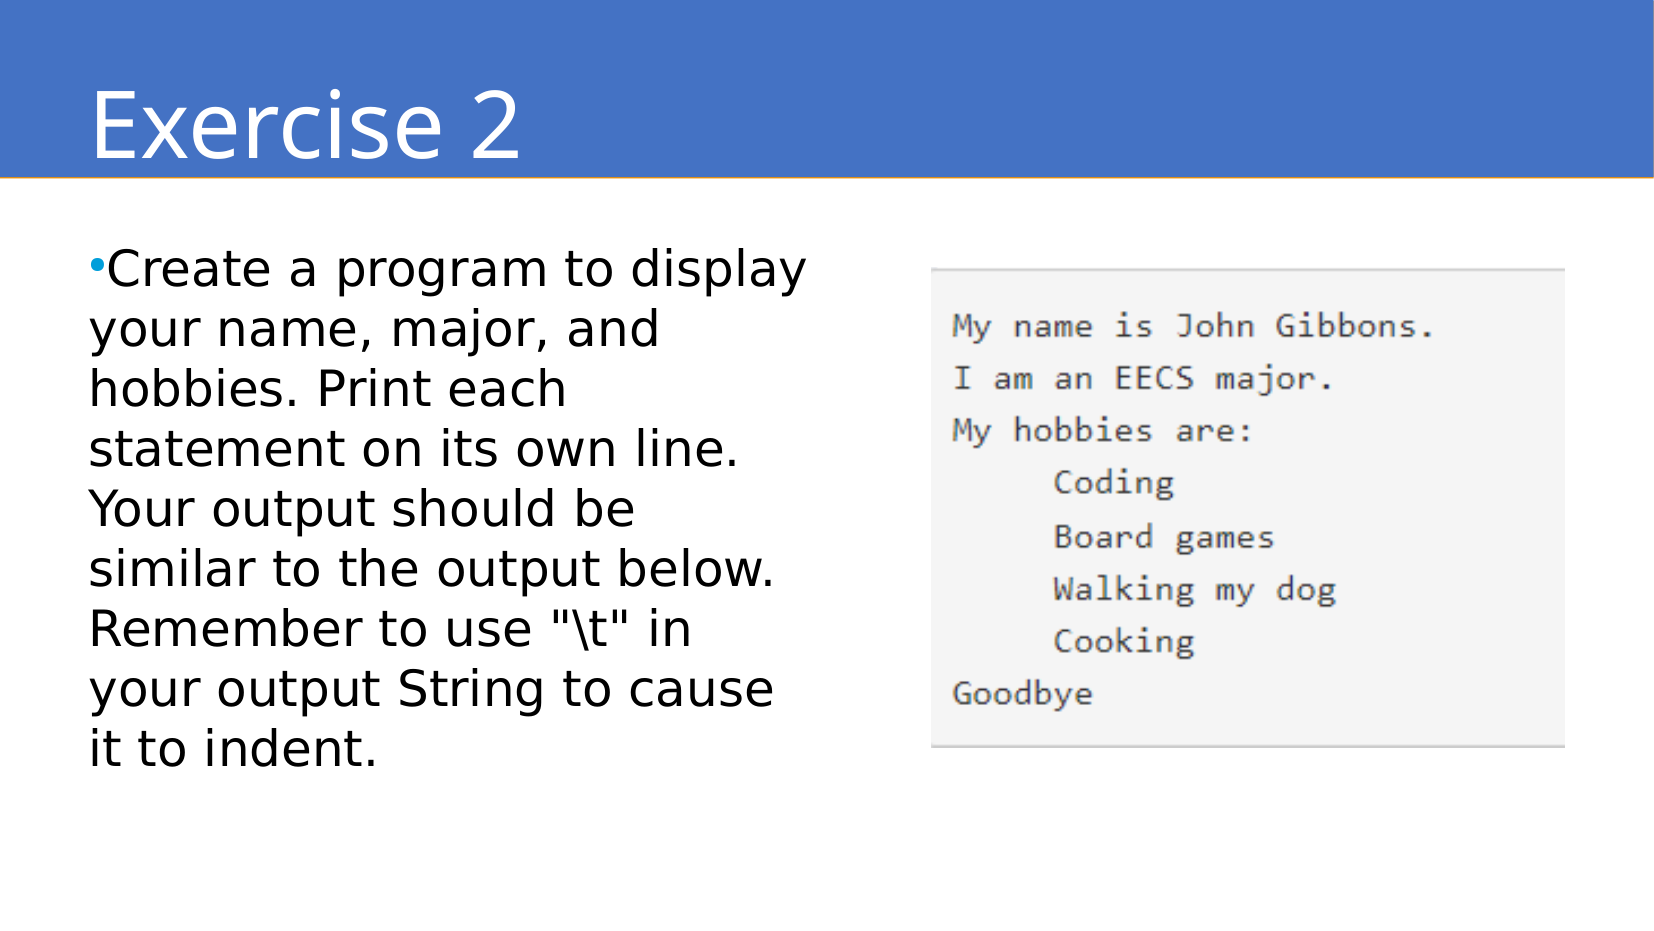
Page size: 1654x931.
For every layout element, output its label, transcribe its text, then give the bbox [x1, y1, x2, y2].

picture [931, 267, 1565, 748]
title Exercise 2 [88, 14, 1565, 178]
list Create a program to display your name, major, and hobbies. Print each statement on its own line. Your output should be similar to the output below. Remember to use "\t" in your output String to cause it to indent. [88, 236, 809, 813]
